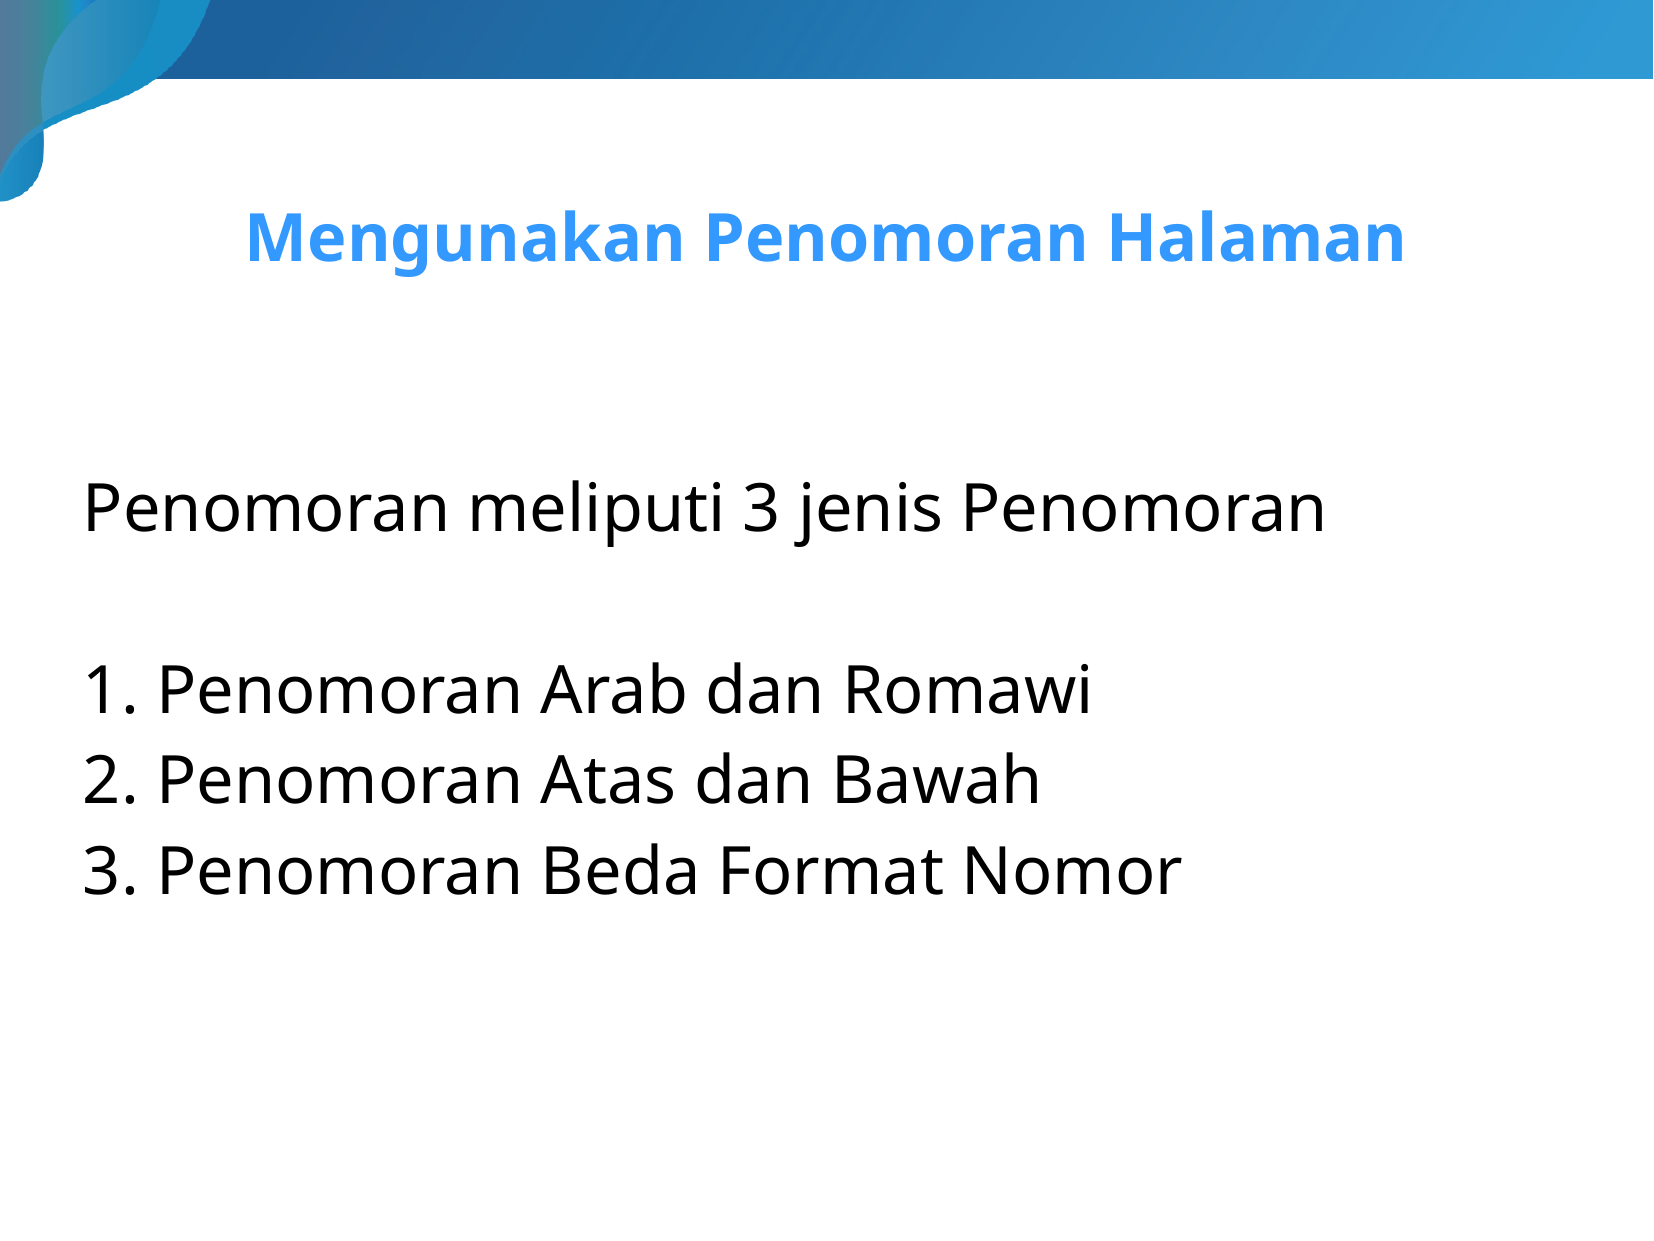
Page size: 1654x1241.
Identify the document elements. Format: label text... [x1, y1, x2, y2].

picture [0, 0, 1653, 1241]
subtitle Penomoran meliputi 3 jenis Penomoran 1. Penomoran Arab dan Romawi 2. Penomoran Atas dan Bawah 3. Penomoran Beda Format Nomor [82, 372, 1571, 1093]
title Mengunakan Penomoran Halaman [82, 132, 1571, 340]
